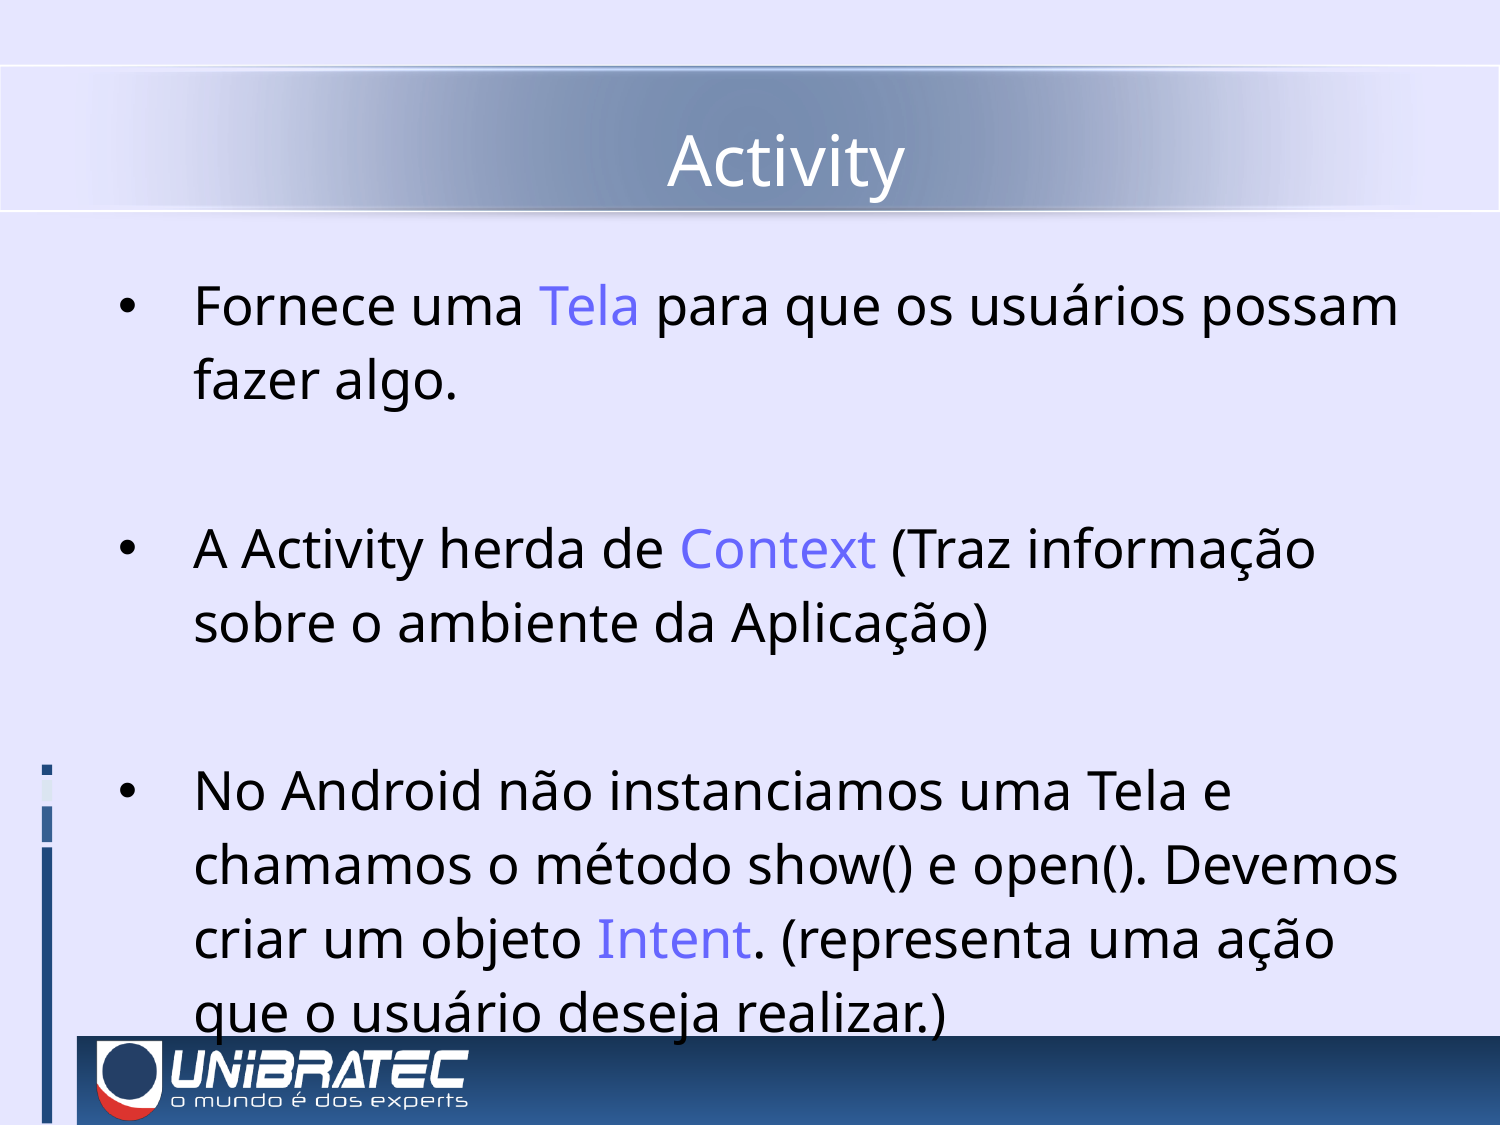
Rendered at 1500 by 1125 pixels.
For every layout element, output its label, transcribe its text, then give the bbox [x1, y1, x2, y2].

picture [0, 58, 1500, 227]
title Activity [150, 84, 1424, 233]
picture [96, 1040, 469, 1121]
subtitle Fornece uma Tela para que os usuários possam fazer algo. A Activity herda de Context (Traz informação sobre o ambiente da Aplicação) No Android não instanciamos uma Tela e chamamos o método show() e open(). Devemos criar um objeto Intent. (representa uma ação que o usuário deseja realizar.) [118, 267, 1421, 1016]
